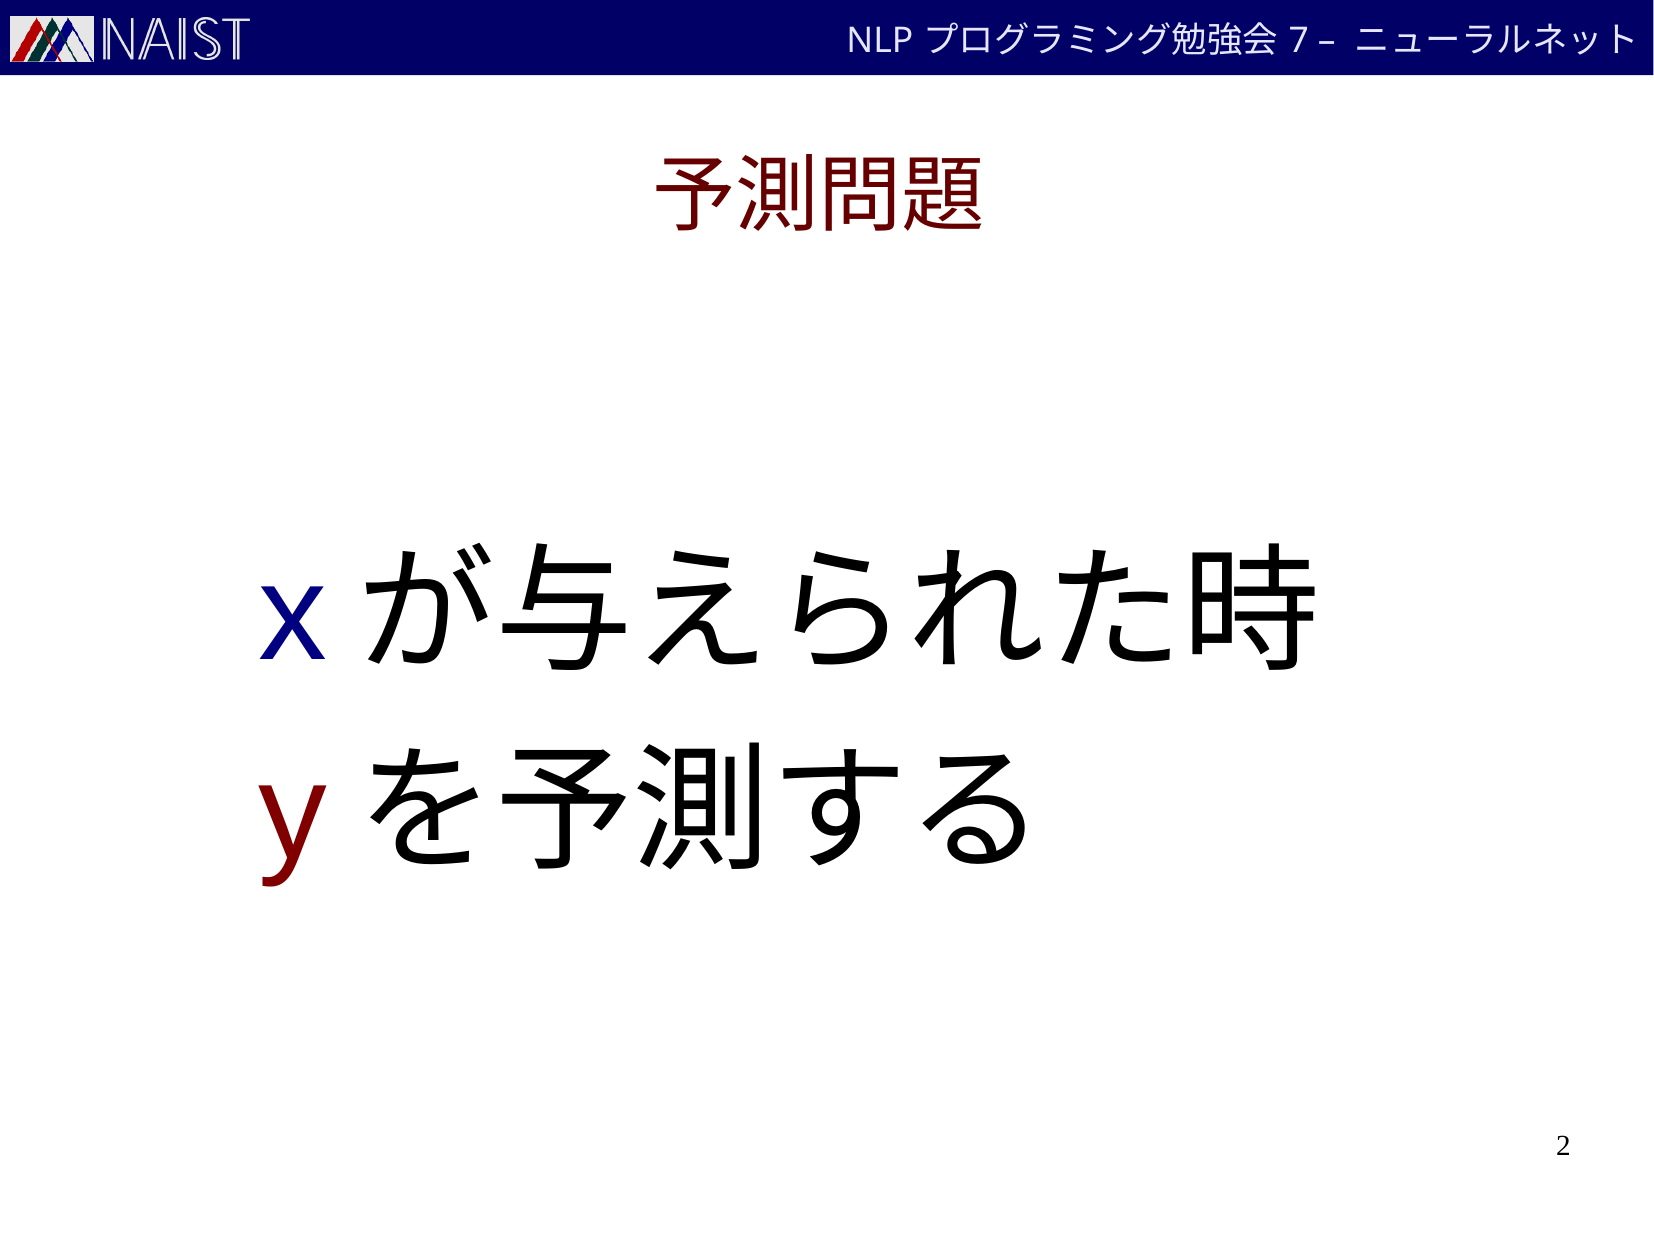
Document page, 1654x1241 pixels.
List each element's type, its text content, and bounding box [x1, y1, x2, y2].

title 予測問題 [75, 92, 1564, 285]
picture [10, 16, 94, 62]
list xが与えられた時yを予測する [187, 499, 1351, 808]
picture [102, 17, 251, 60]
